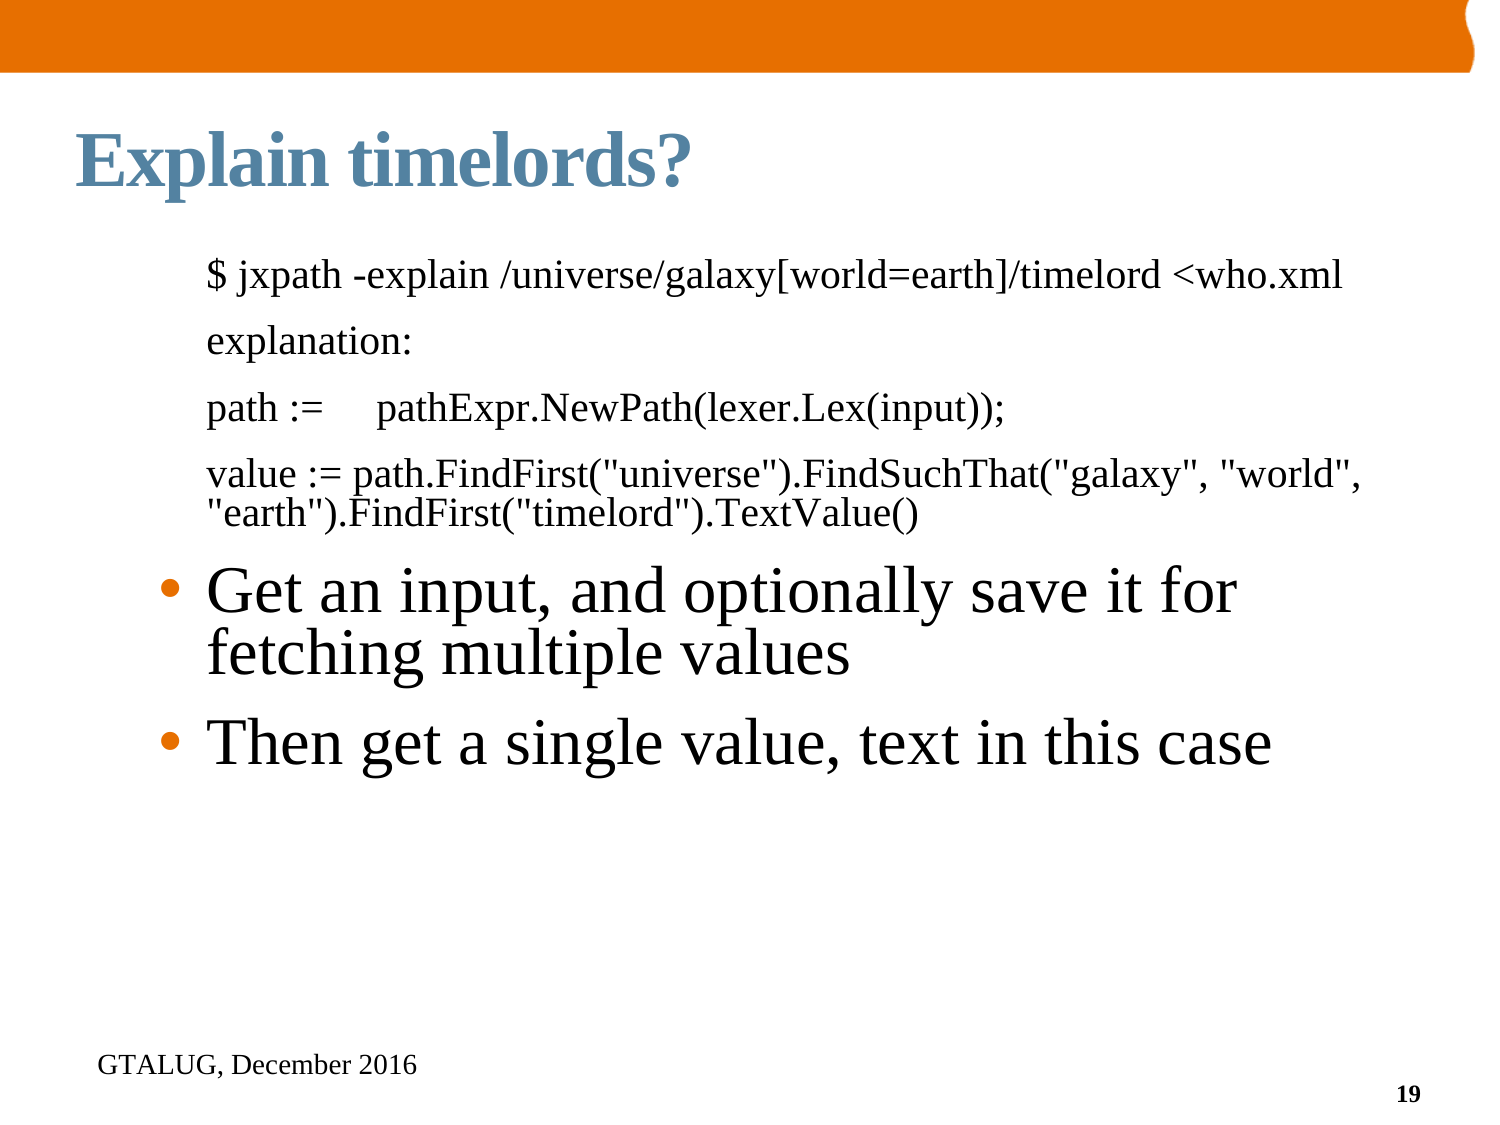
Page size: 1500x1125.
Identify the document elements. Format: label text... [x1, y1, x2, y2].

list $ jxpath -explain /universe/galaxy[world=earth]/timelord <who.xml explanation: path := pathExpr.NewPath(lexer.Lex(input)); value := path.FindFirst("universe").FindSuchThat("galaxy", "world", "earth").FindFirst("timelord").TextValue() Get an input, and optionally save it for fetching multiple values Then get a single value, text in this case [64, 257, 1402, 1017]
picture [0, 0, 1500, 75]
title Explain timelords? [75, 122, 1438, 228]
